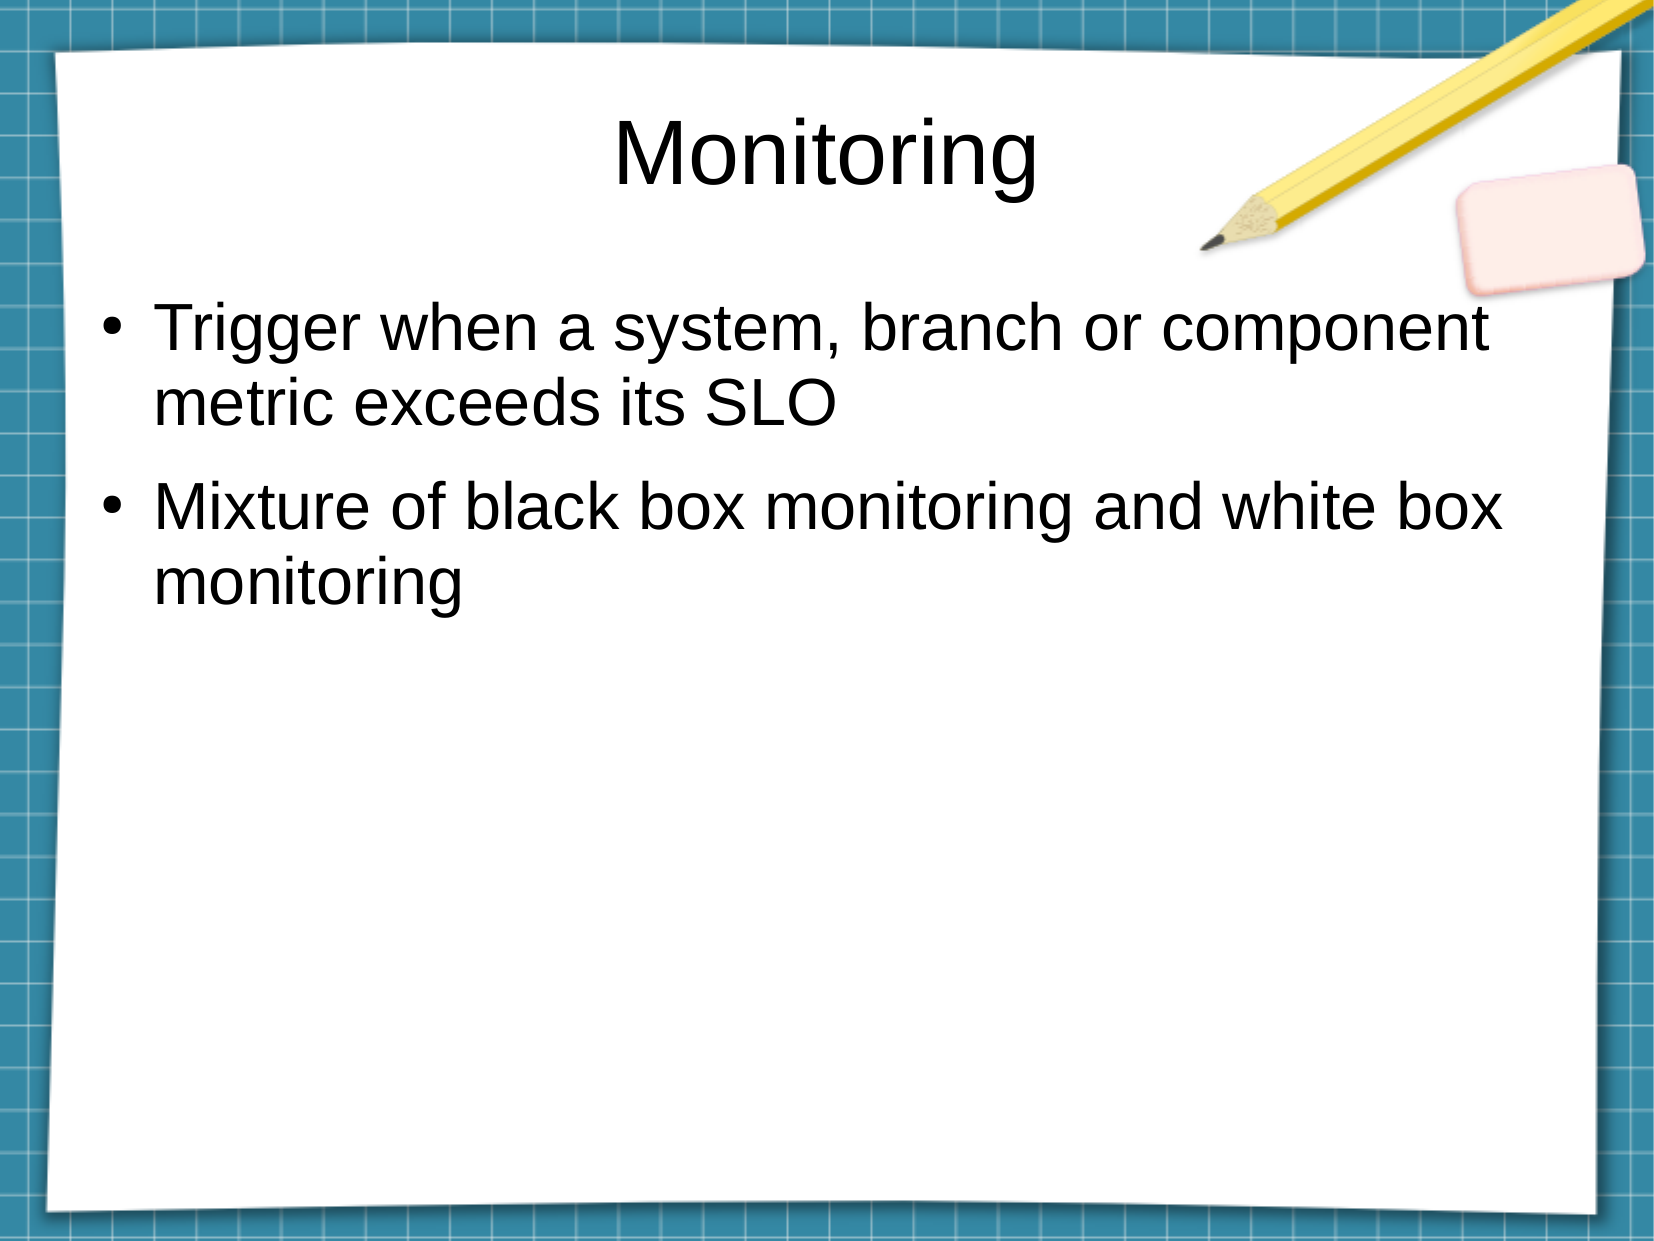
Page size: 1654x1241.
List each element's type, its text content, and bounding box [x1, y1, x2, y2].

list Trigger when a system, branch or component metric exceeds its SLO Mixture of black box monitoring and white box monitoring [82, 290, 1571, 1010]
title Monitoring [82, 49, 1571, 257]
picture [0, 0, 1654, 1241]
